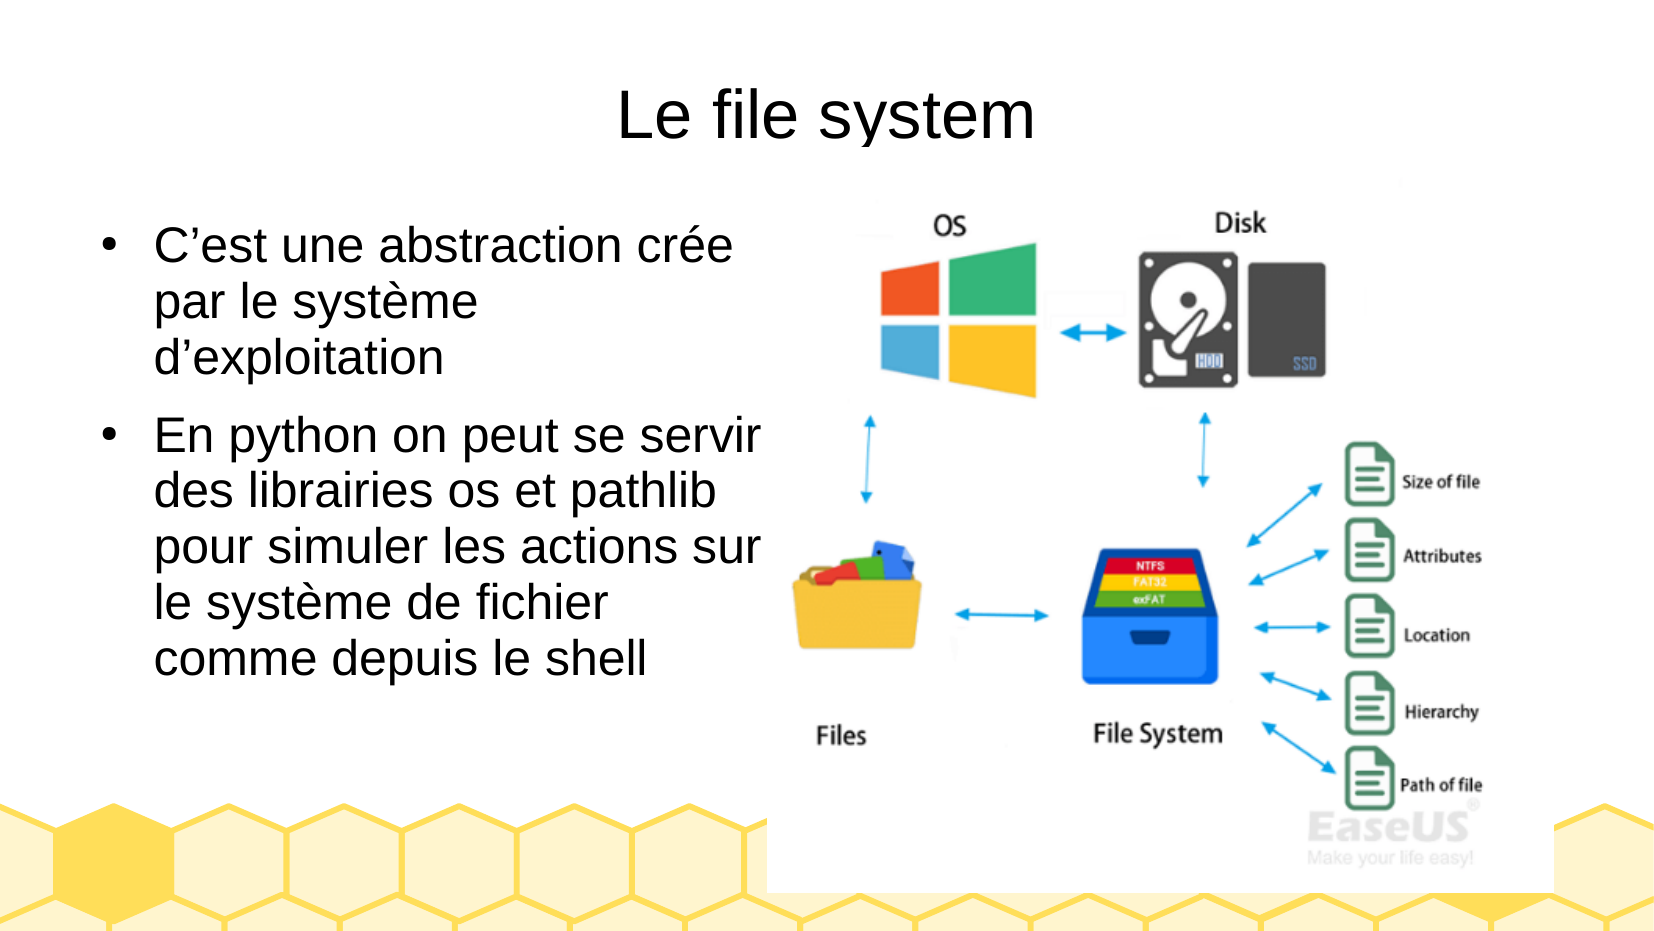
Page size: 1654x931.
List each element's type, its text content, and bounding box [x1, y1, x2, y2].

list C’est une abstraction crée par le système d’exploitation En python on peut se servir des librairies os et pathlib pour simuler les actions sur le système de fichier comme depuis le shell [82, 217, 767, 758]
picture [767, 147, 1554, 893]
title Le file system [82, 37, 1571, 193]
